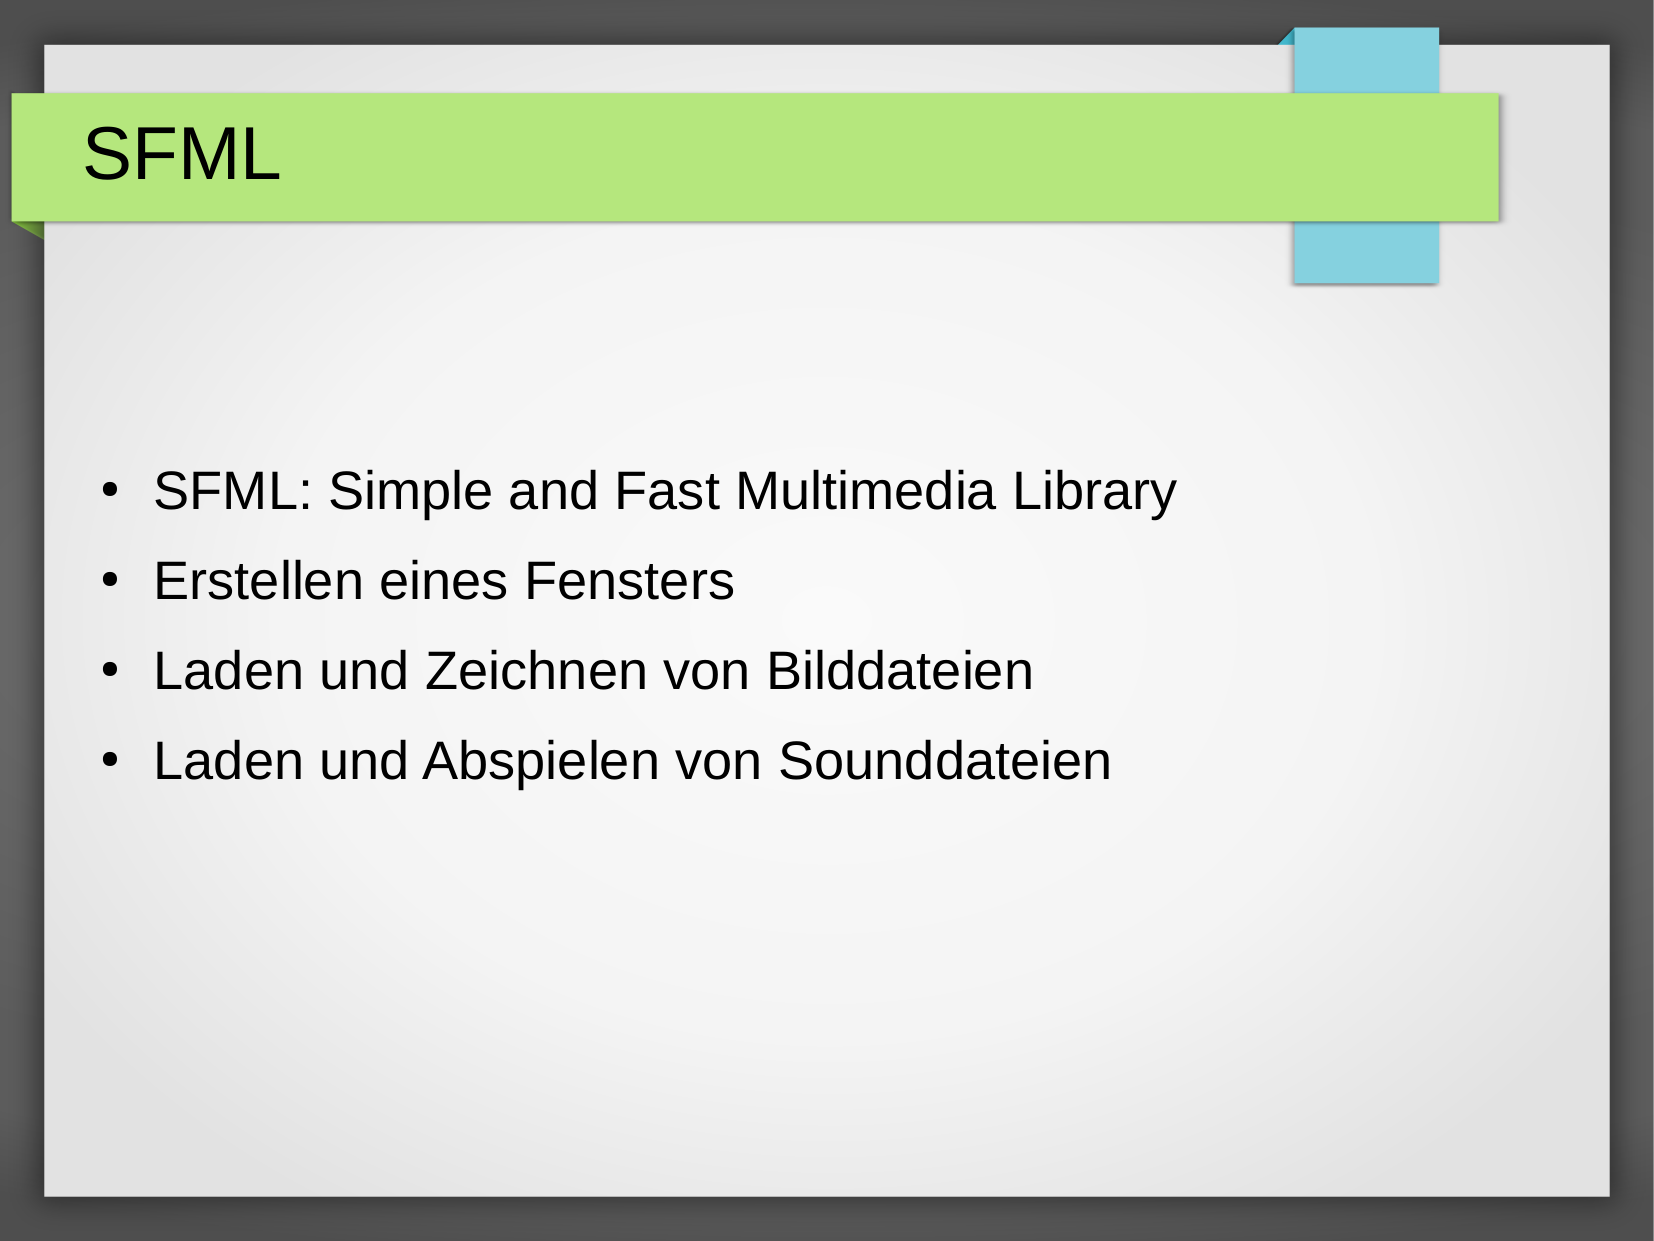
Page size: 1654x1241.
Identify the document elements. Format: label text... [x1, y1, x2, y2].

list SFML: Simple and Fast Multimedia Library Erstellen eines Fensters Laden und Zeichnen von Bilddateien Laden und Abspielen von Sounddateien [82, 460, 1571, 827]
title SFML [82, 94, 1264, 213]
picture [0, 0, 1654, 1241]
